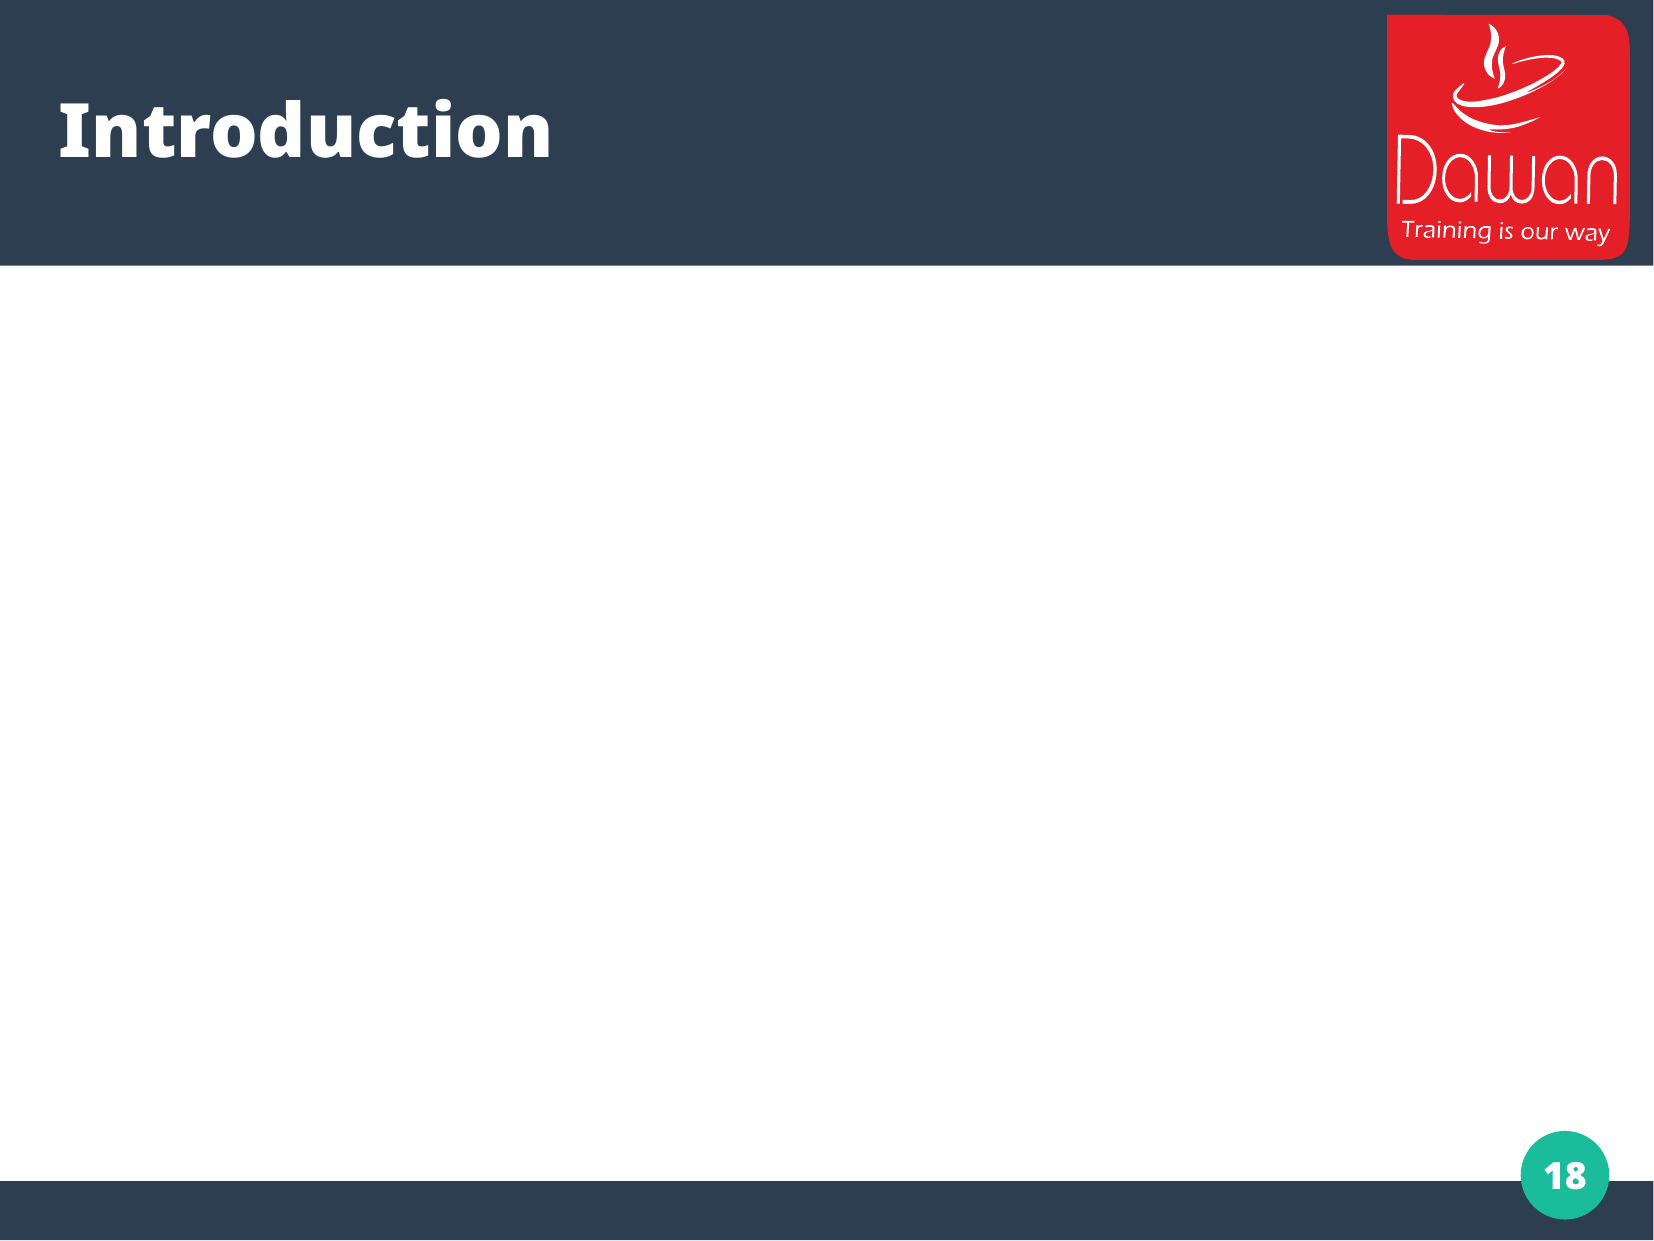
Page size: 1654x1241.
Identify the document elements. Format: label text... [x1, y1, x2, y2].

title Introduction [59, 49, 1387, 207]
picture [1387, 14, 1630, 260]
